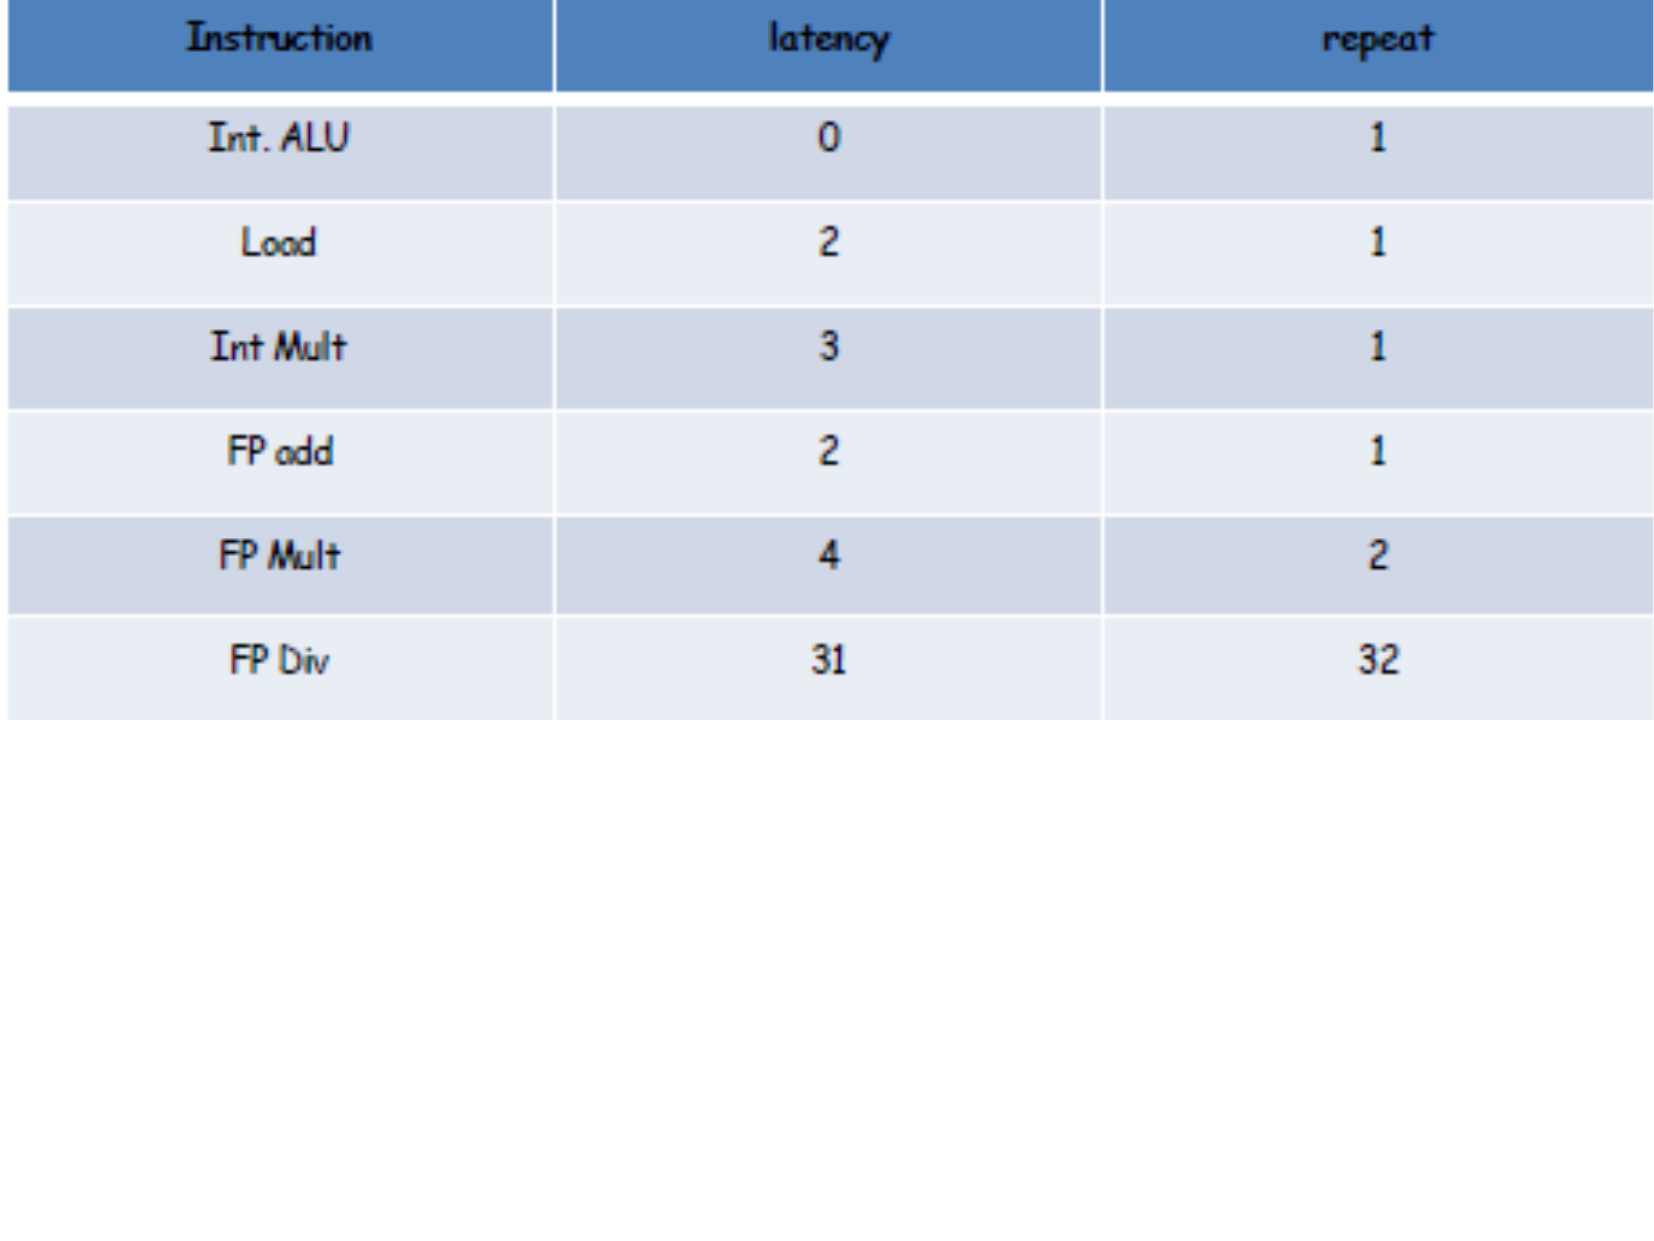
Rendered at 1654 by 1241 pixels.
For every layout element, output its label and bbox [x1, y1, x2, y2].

picture [6, 0, 1654, 721]
